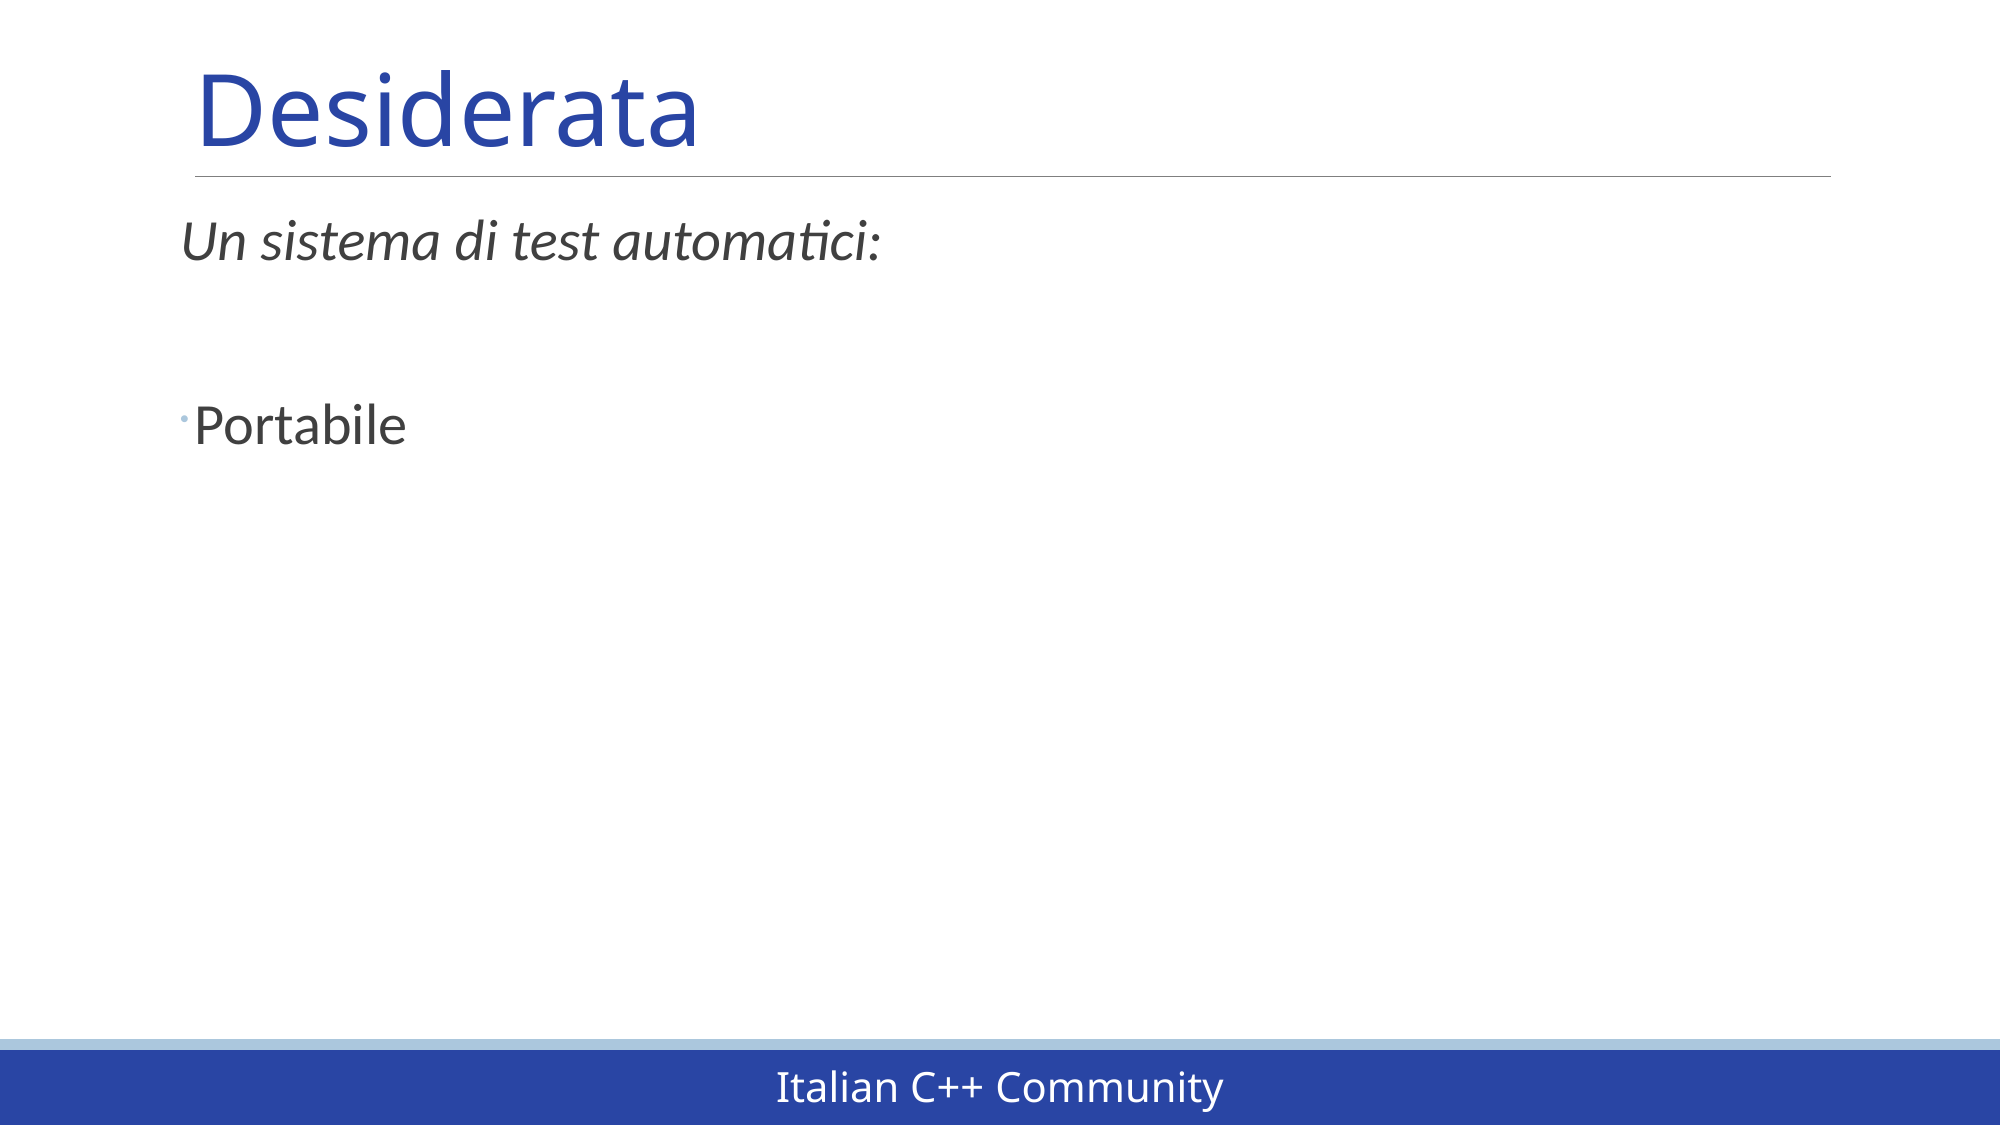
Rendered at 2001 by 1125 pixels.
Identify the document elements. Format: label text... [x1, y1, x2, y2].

list Un sistema di test automatici: Portabile [179, 202, 1830, 1011]
title Desiderata [179, 2, 1830, 175]
